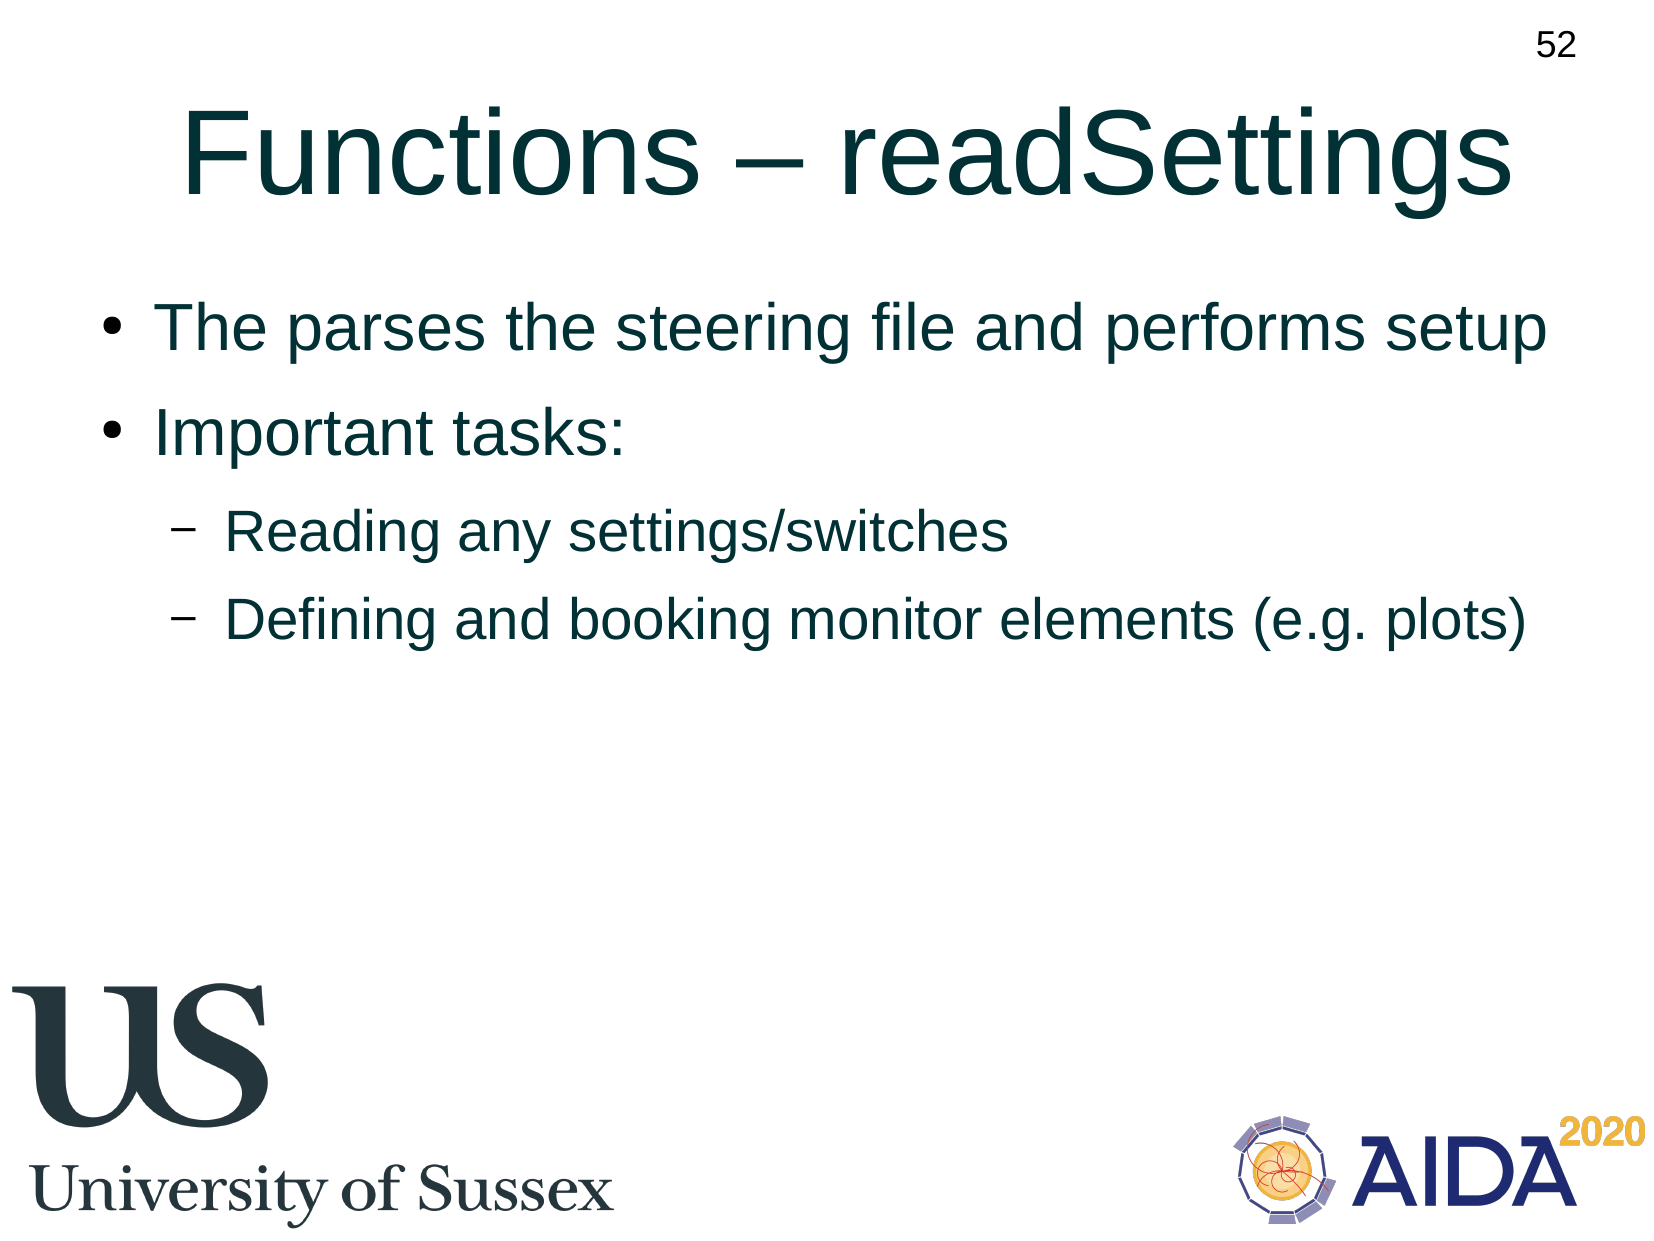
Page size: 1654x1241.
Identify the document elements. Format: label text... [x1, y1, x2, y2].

picture [1233, 1116, 1645, 1224]
list The parses the steering file and performs setup Important tasks: Reading any settings/switches Defining and booking monitor elements (e.g. plots) [82, 290, 1571, 957]
text_box <number> [1521, 16, 1654, 84]
picture [11, 982, 615, 1229]
title Functions – readSettings [82, 49, 1571, 257]
